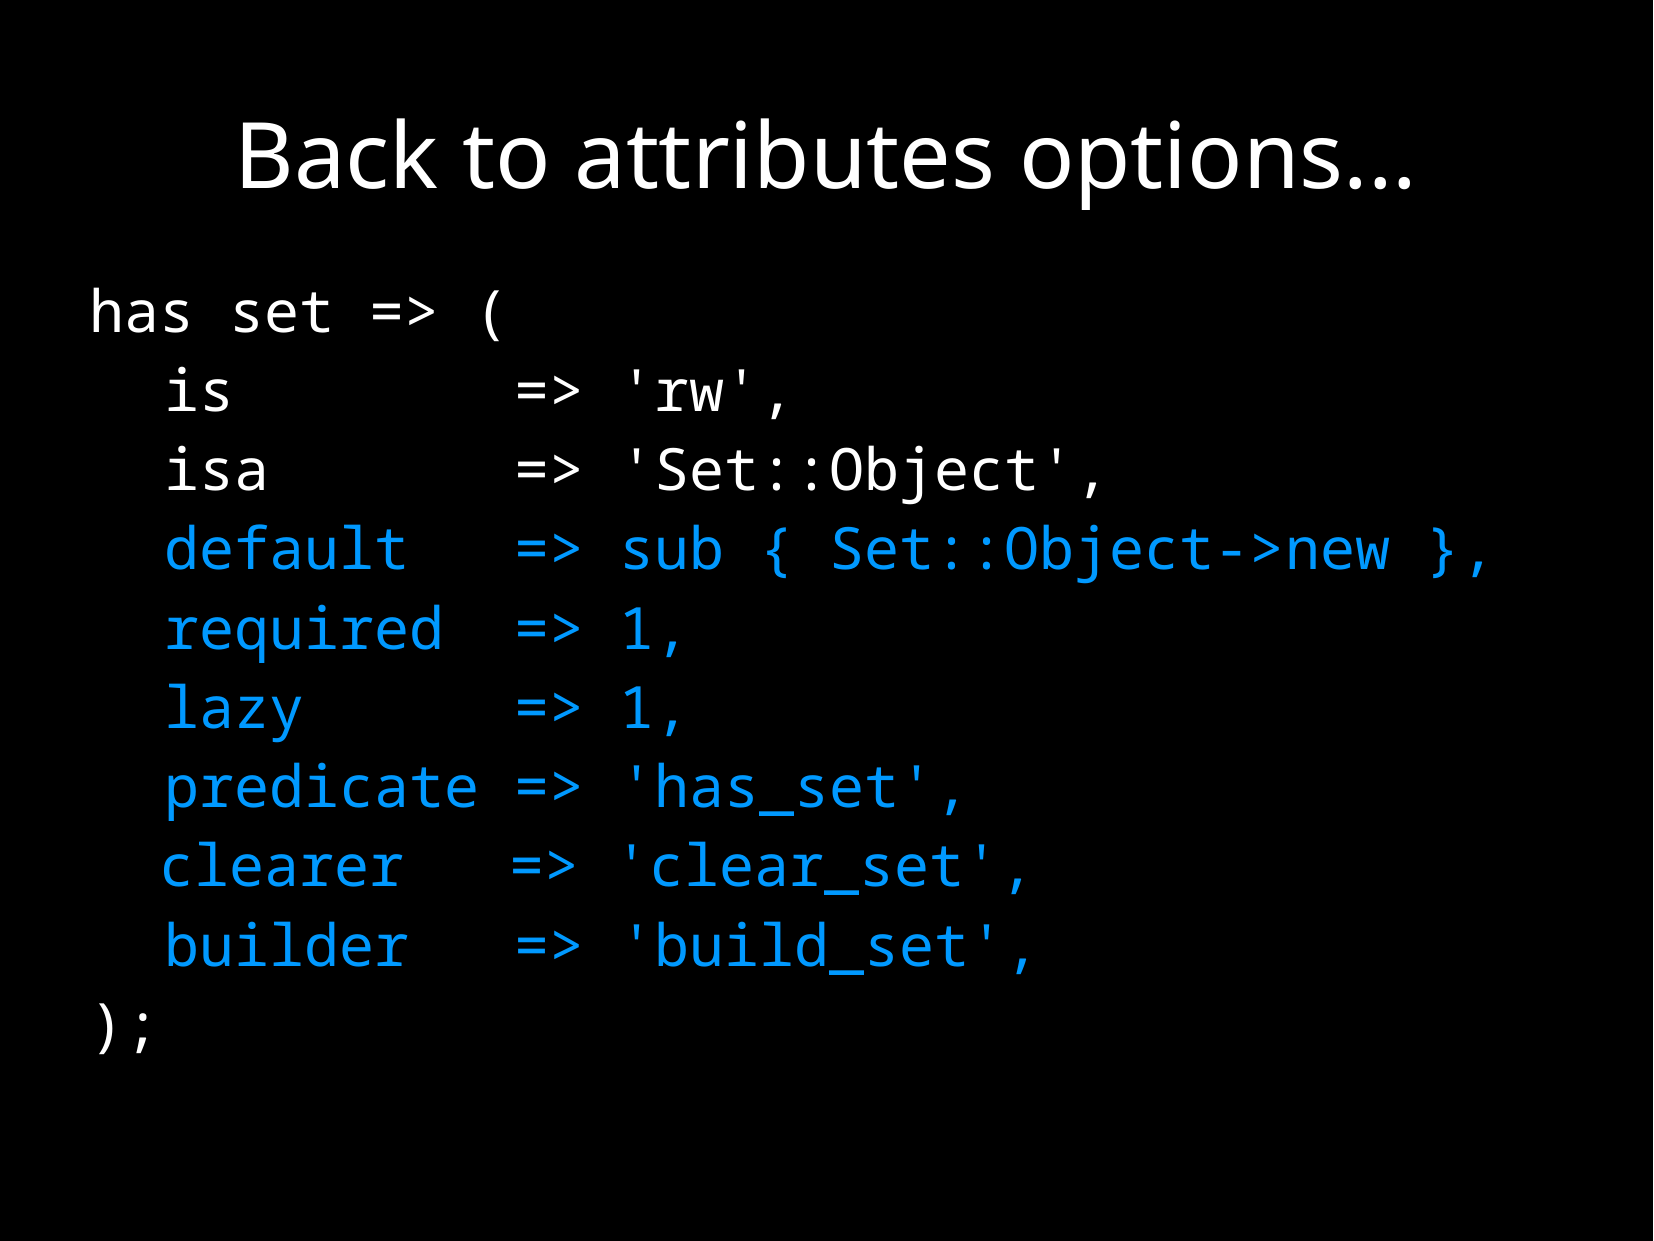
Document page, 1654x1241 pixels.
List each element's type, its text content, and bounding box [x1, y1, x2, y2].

title Back to attributes options... [82, 49, 1571, 257]
text_box has set => ( is => 'rw', isa => 'Set::Object', default => sub { Set::Object->new }, required => 1, lazy => 1, predicate => 'has_set', clearer => 'clear_set', builder => 'build_set', ); [75, 262, 1576, 1163]
